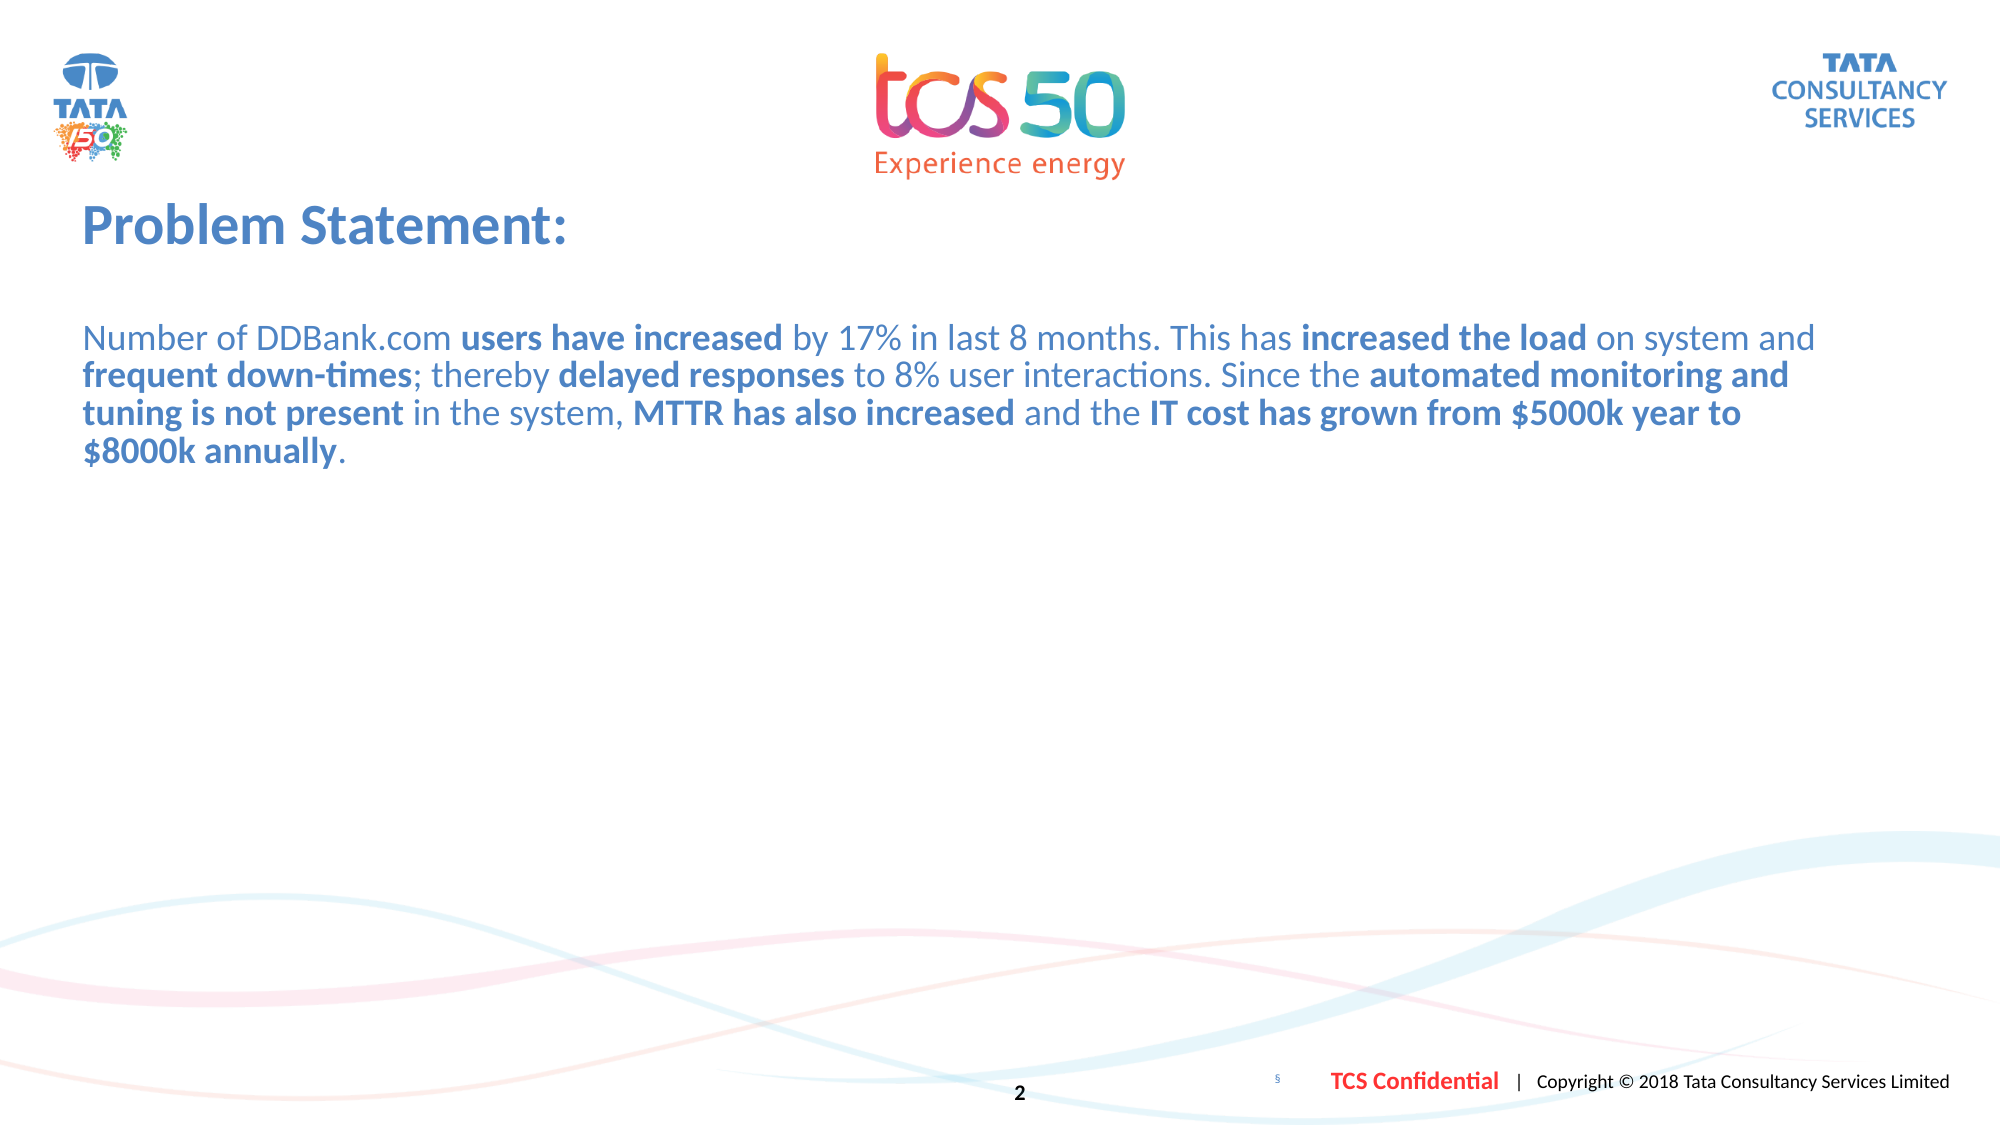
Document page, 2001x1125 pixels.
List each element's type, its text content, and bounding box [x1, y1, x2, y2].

picture [0, 831, 2000, 1125]
list Problem Statement: Number of DDBank.com users have increased by 17% in last 8 months. This has increased the load on system and frequent down-times; thereby delayed responses to 8% user interactions. Since the automated monitoring and tuning is not present in the system, MTTR has also increased and the IT cost has grown from $5000k year to $8000k annually. [47, 200, 1848, 950]
picture [0, 0, 2000, 205]
list TCS Confidential [1259, 1057, 1536, 1091]
